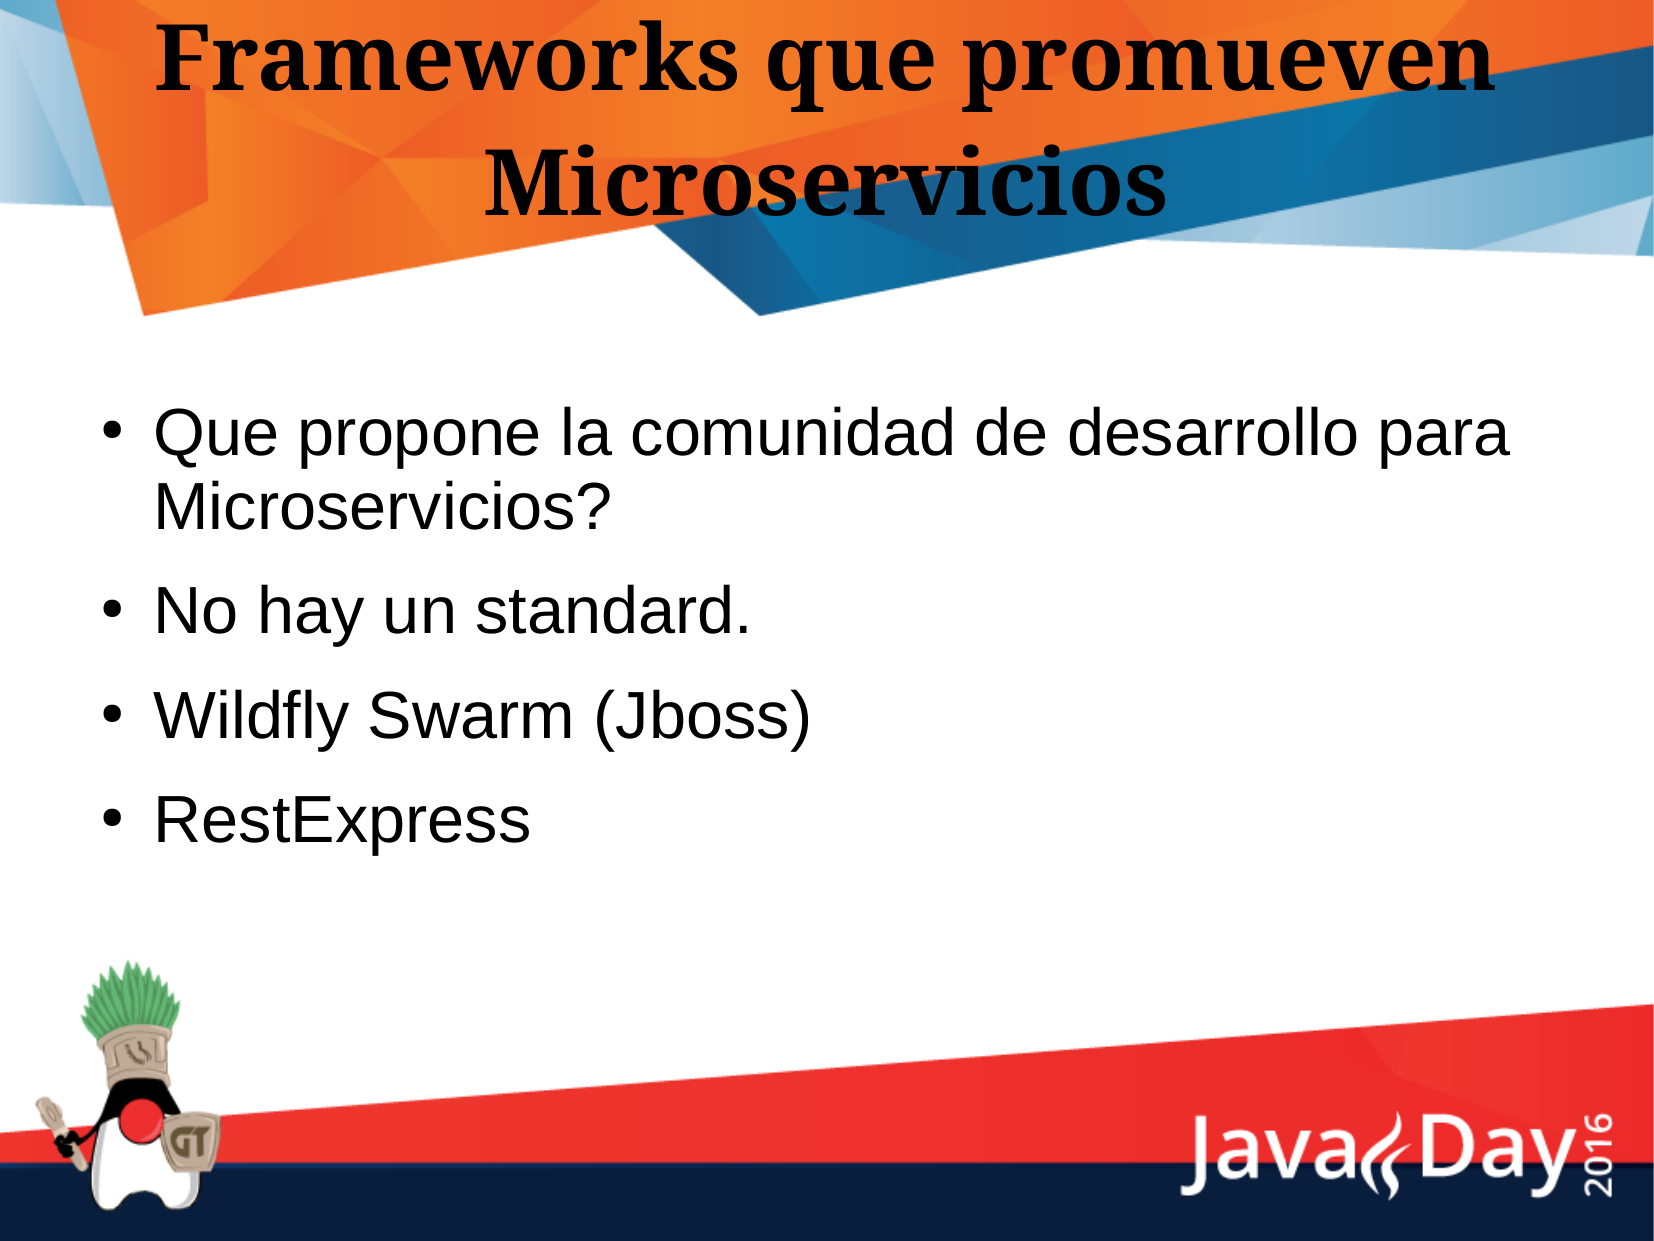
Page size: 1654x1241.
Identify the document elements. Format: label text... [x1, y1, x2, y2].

title Frameworks que promueven Microservicios [82, 13, 1571, 222]
list Que propone la comunidad de desarrollo para Microservicios? No hay un standard. Wildfly Swarm (Jboss) RestExpress [82, 290, 1571, 1010]
picture [0, 0, 1654, 1241]
